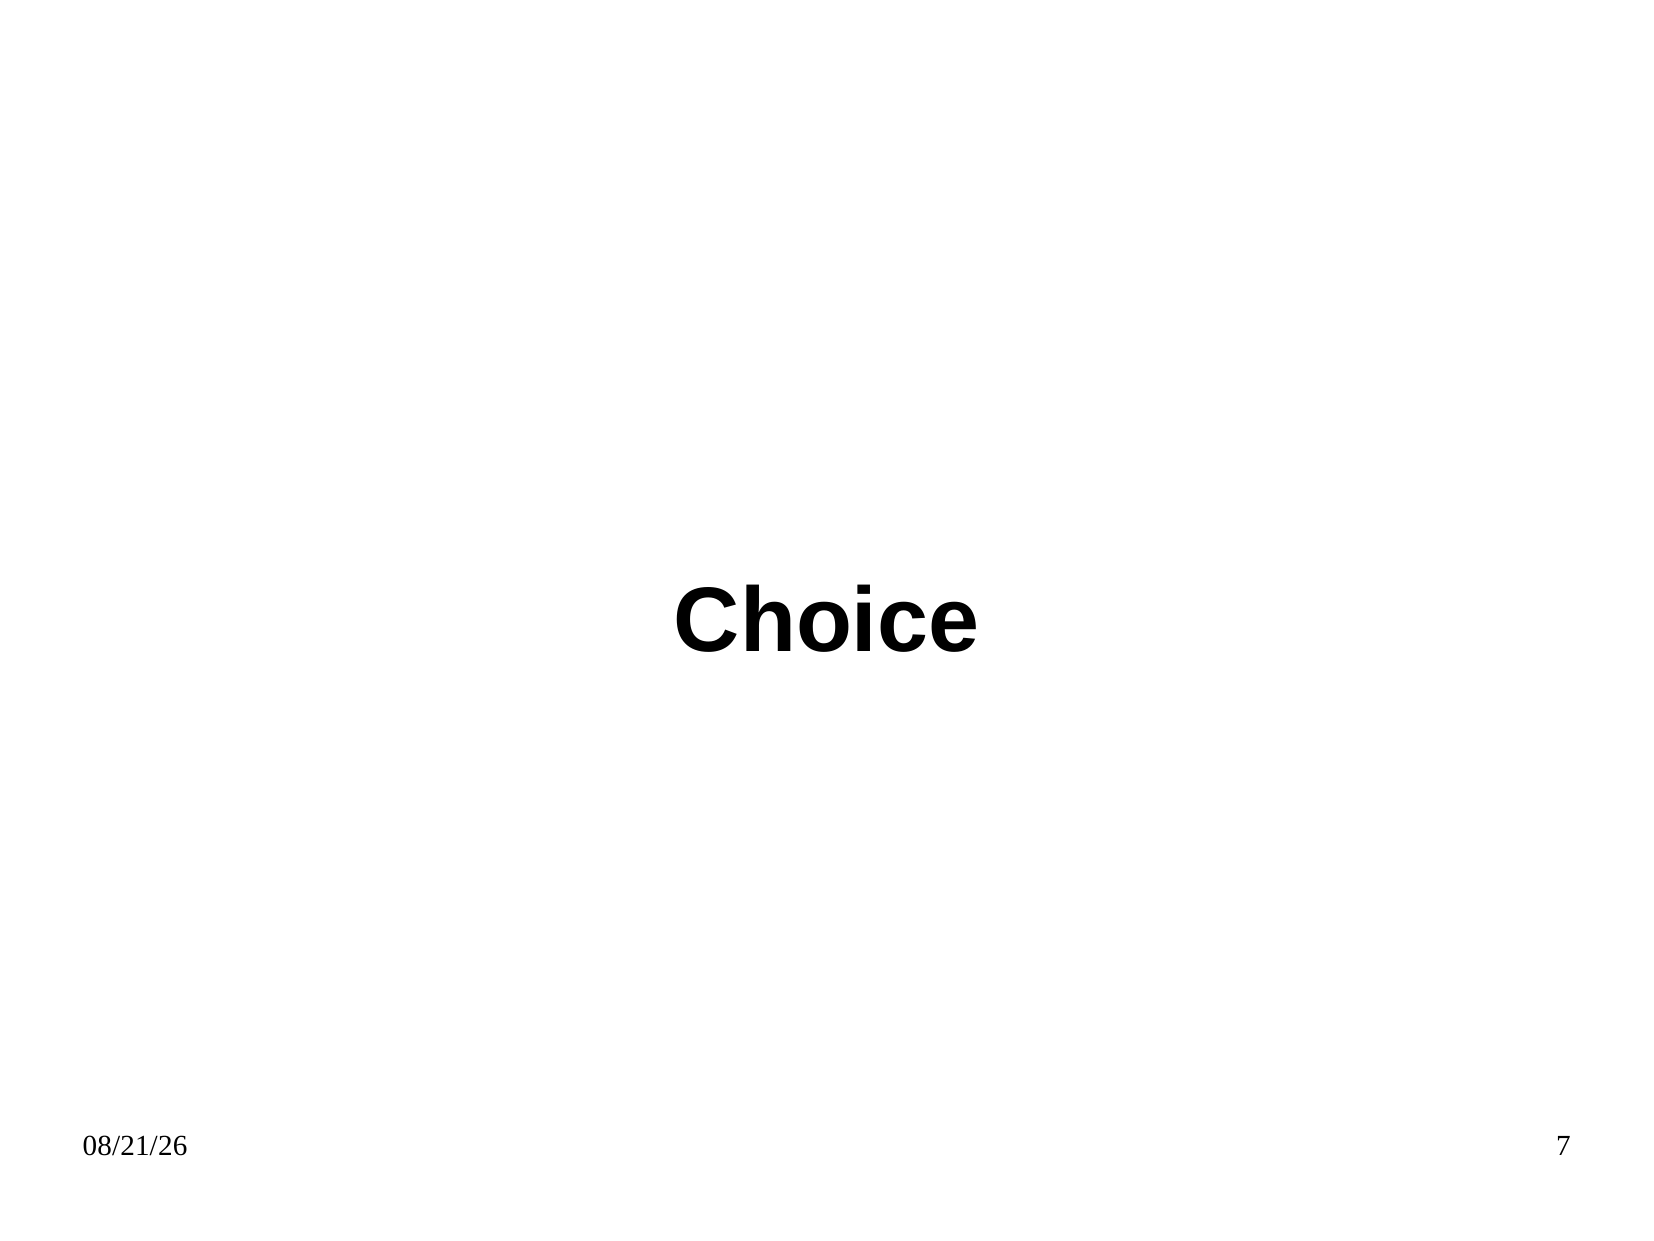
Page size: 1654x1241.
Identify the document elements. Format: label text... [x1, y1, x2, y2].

title Choice [82, 515, 1571, 724]
